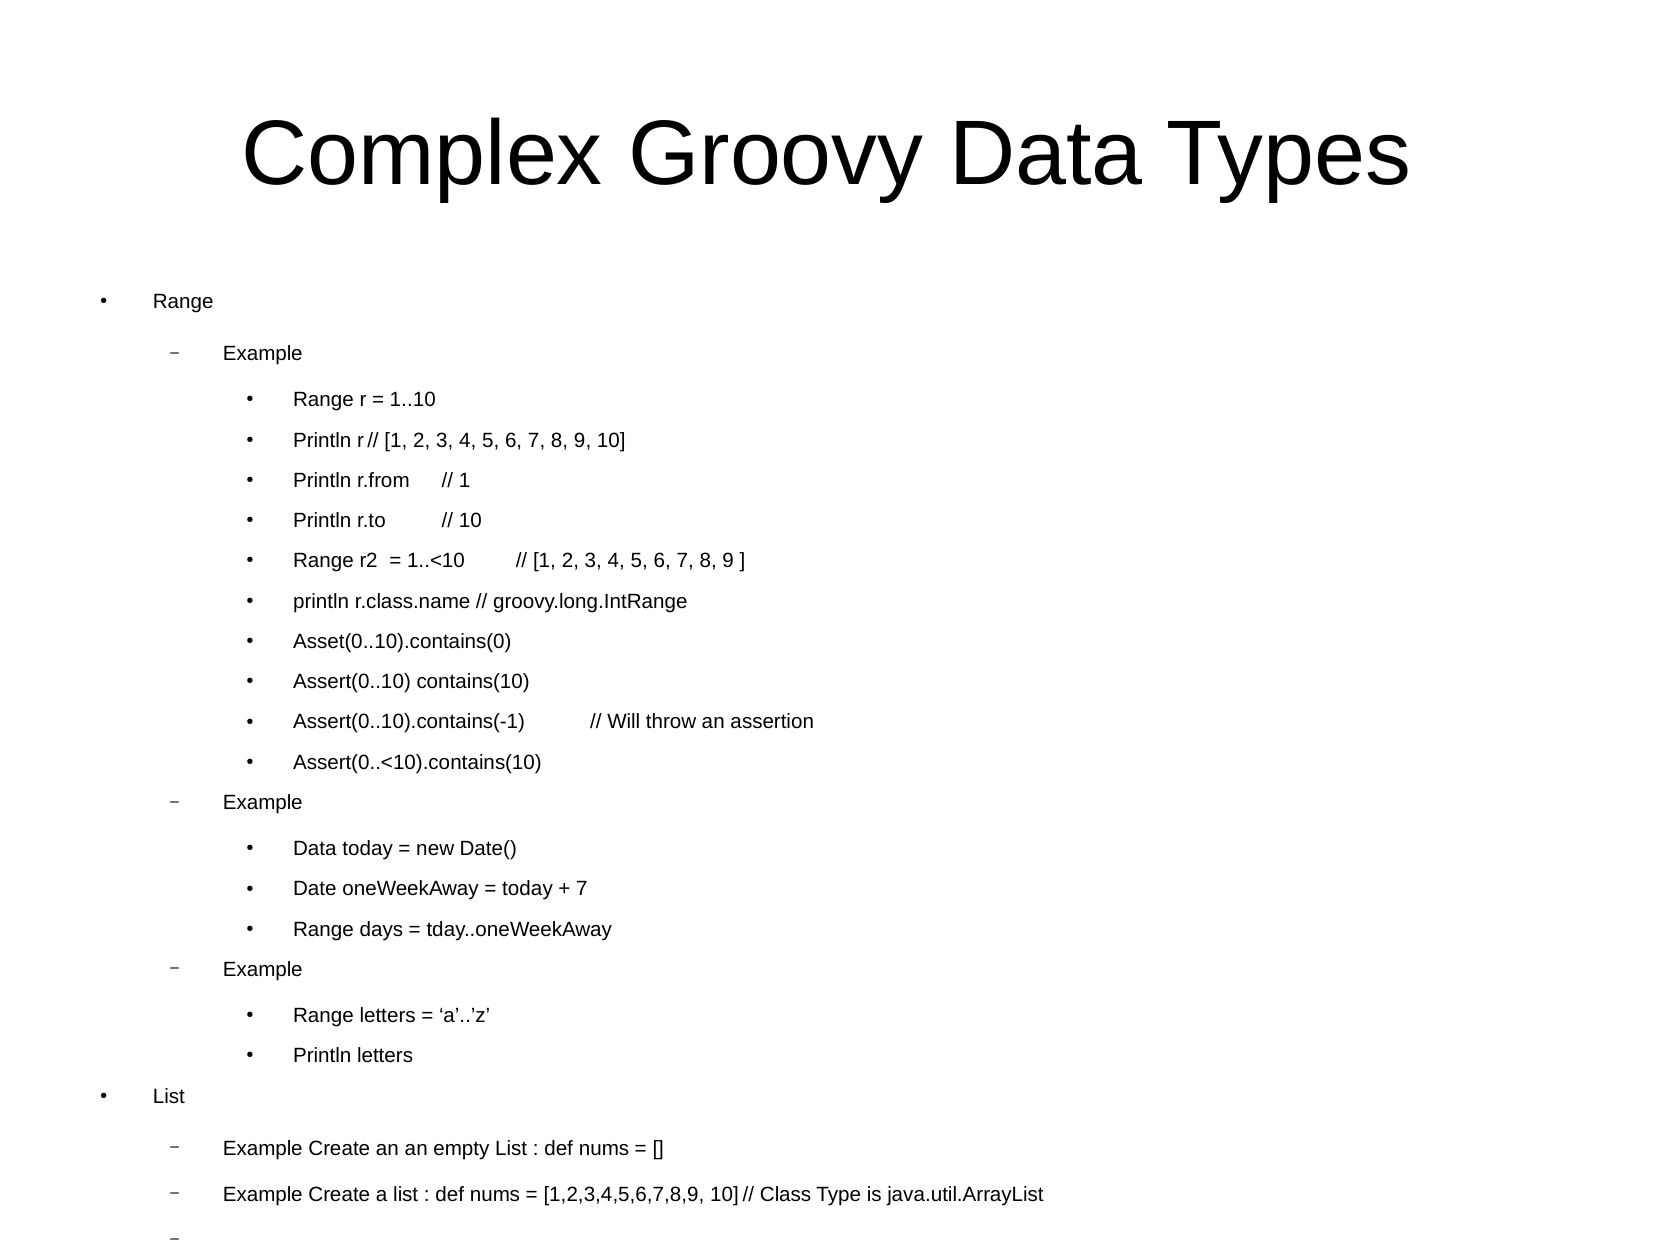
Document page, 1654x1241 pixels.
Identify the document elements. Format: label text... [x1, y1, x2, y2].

title Complex Groovy Data Types [82, 49, 1571, 257]
list Range Example Range r = 1..10 Println r // [1, 2, 3, 4, 5, 6, 7, 8, 9, 10] Println r.from // 1 Println r.to // 10 Range r2 = 1..<10 // [1, 2, 3, 4, 5, 6, 7, 8, 9 ] println r.class.name // groovy.long.IntRange Asset(0..10).contains(0) Assert(0..10) contains(10) Assert(0..10).contains(-1) // Will throw an assertion Assert(0..<10).contains(10) Example Data today = new Date() Date oneWeekAway = today + 7 Range days = tday..oneWeekAway Example Range letters = ‘a’..’z’ Println letters List Example Create an an empty List : def nums = [] Example Create a list : def nums = [1,2,3,4,5,6,7,8,9, 10] // Class Type is java.util.ArrayList [82, 290, 1571, 1216]
